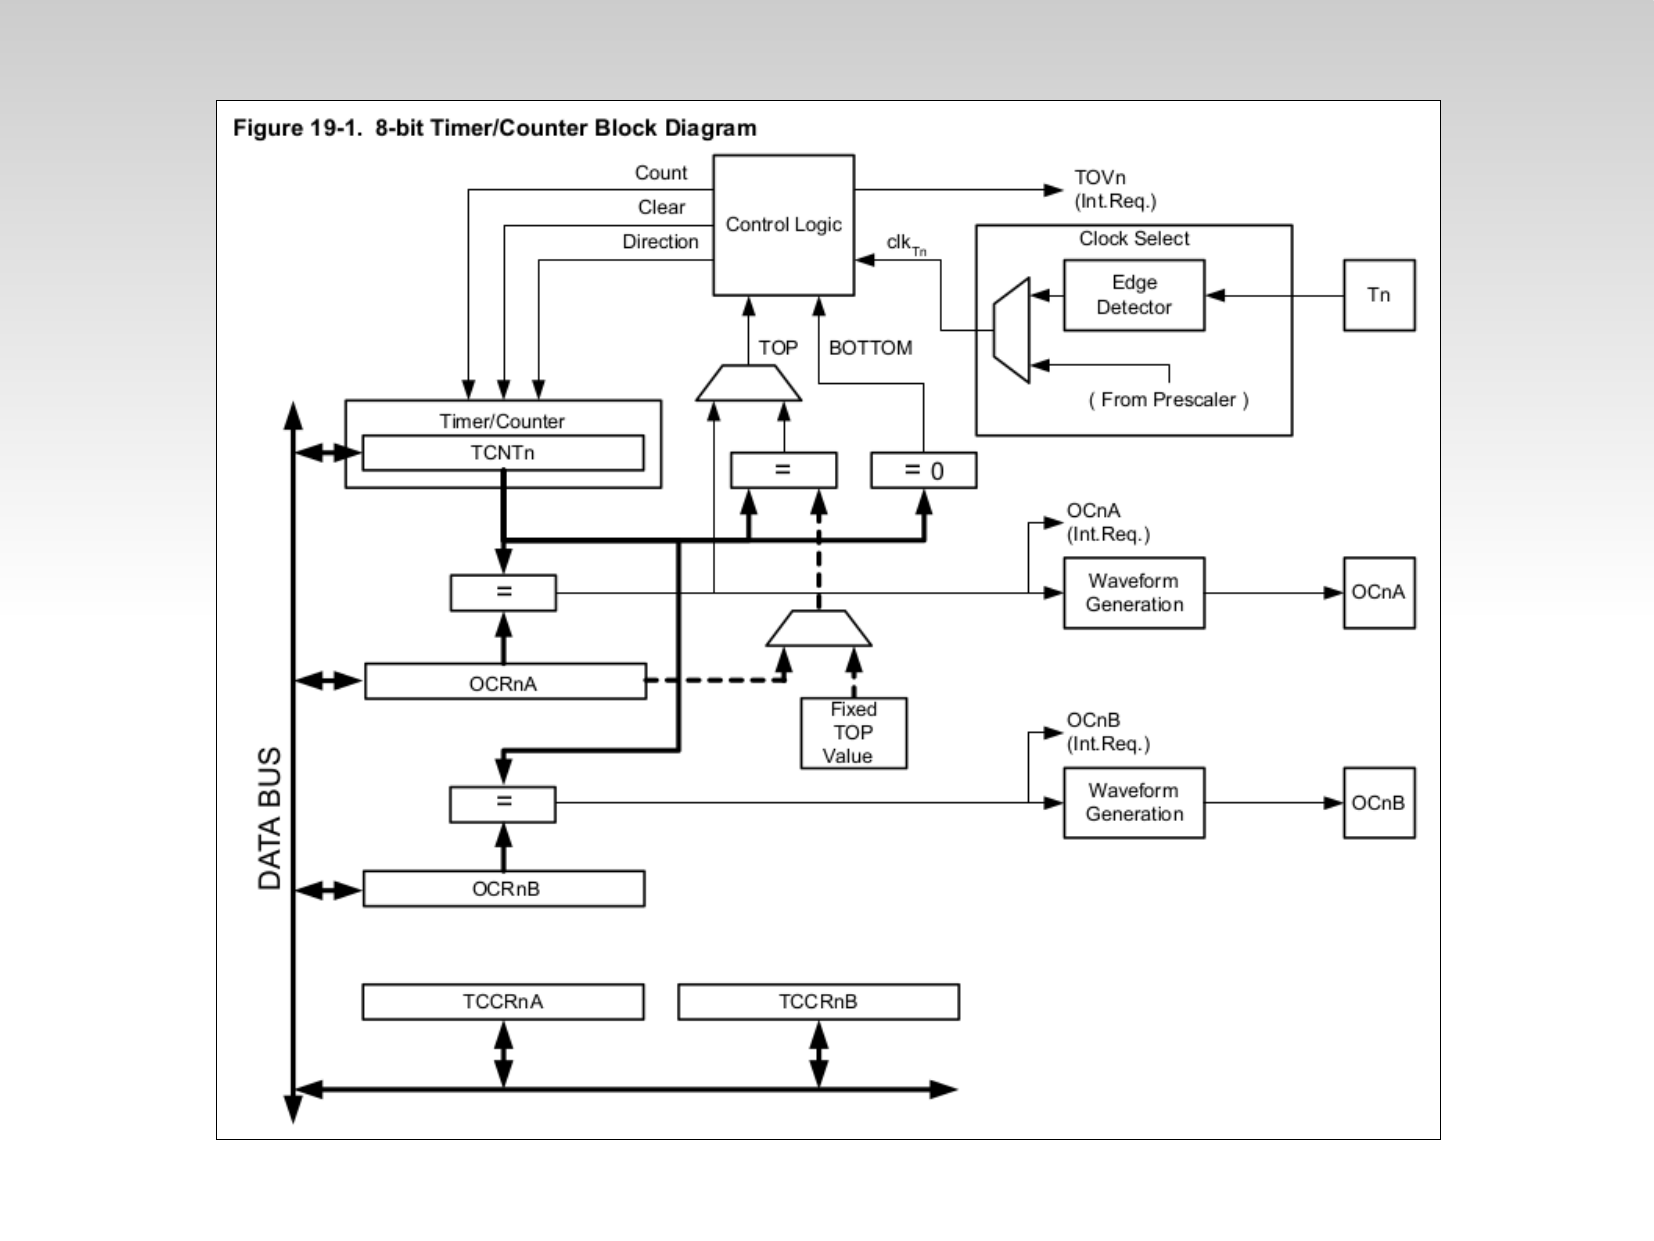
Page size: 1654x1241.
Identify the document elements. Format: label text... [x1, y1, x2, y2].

title Modos de Operação [82, 49, 1571, 257]
picture [216, 100, 1441, 1140]
